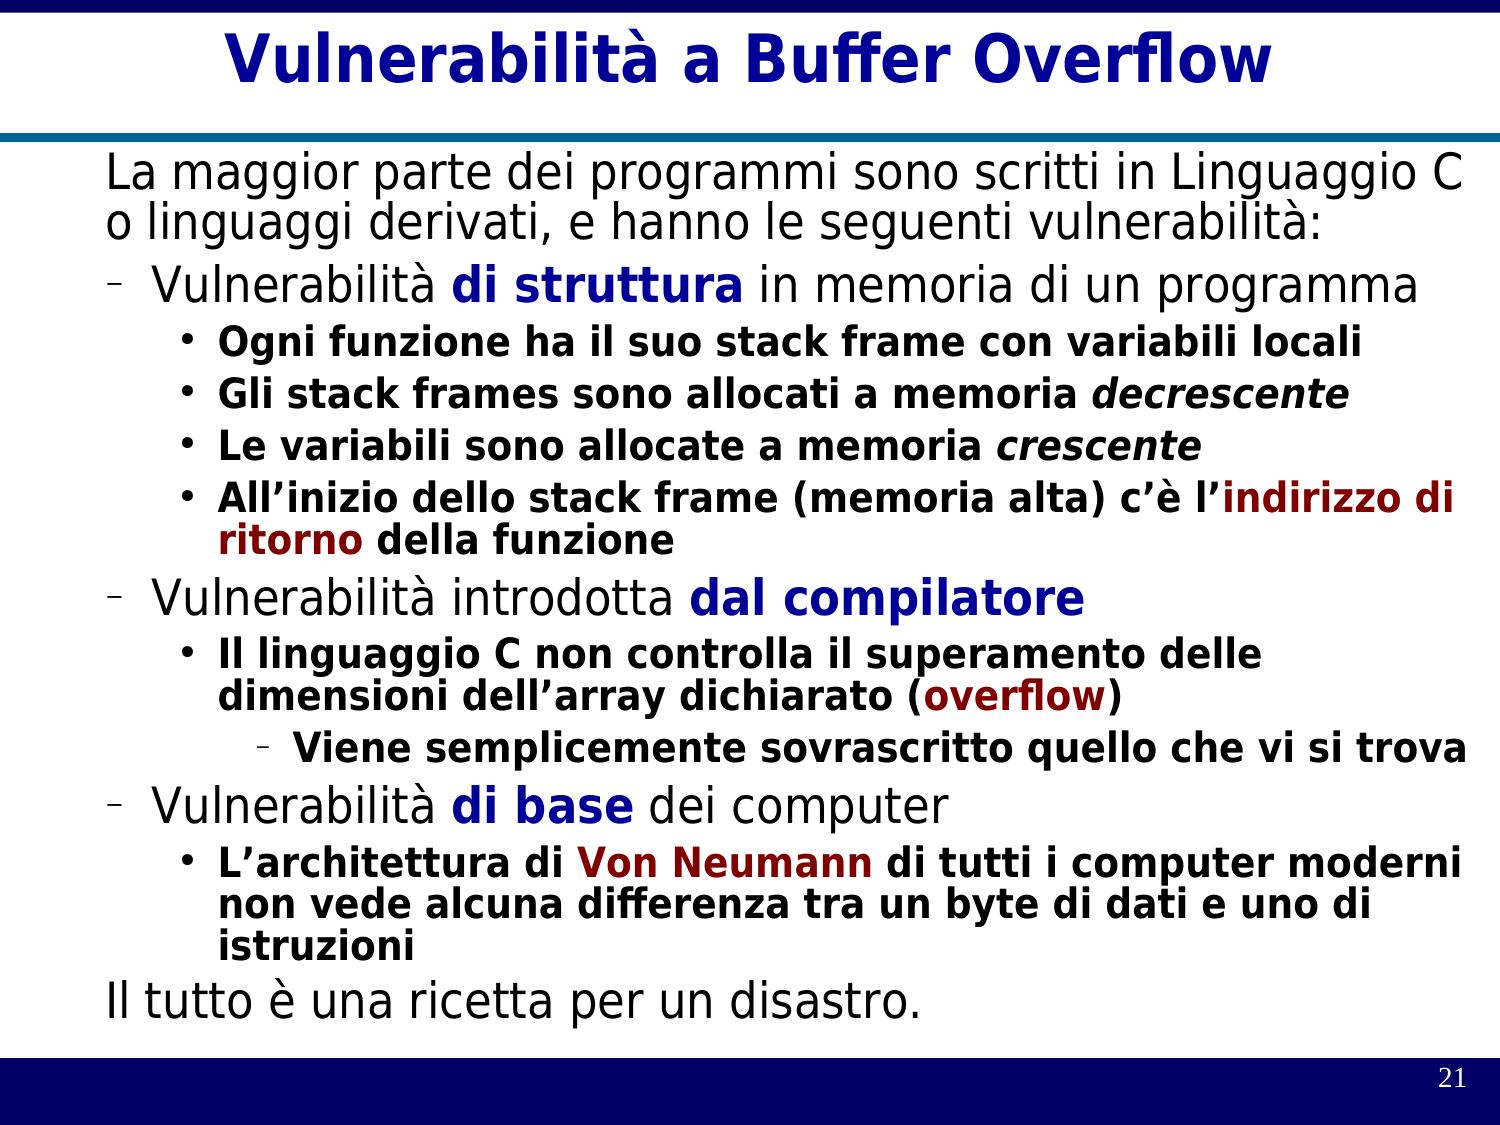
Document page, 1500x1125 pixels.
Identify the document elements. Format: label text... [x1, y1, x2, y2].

list La maggior parte dei programmi sono scritti in Linguaggio C o linguaggi derivati, e hanno le seguenti vulnerabilità: Vulnerabilità di struttura in memoria di un programma Ogni funzione ha il suo stack frame con variabili locali Gli stack frames sono allocati a memoria decrescente Le variabili sono allocate a memoria crescente All’inizio dello stack frame (memoria alta) c’è l’indirizzo di ritorno della funzione Vulnerabilità introdotta dal compilatore Il linguaggio C non controlla il superamento delle dimensioni dell’array dichiarato (overflow) Viene semplicemente sovrascritto quello che vi si trova Vulnerabilità di base dei computer L’architettura di Von Neumann di tutti i computer moderni non vede alcuna differenza tra un byte di dati e uno di istruzioni Il tutto è una ricetta per un disastro. [30, 149, 1471, 1037]
title Vulnerabilità a Buffer Overflow [30, 0, 1471, 126]
